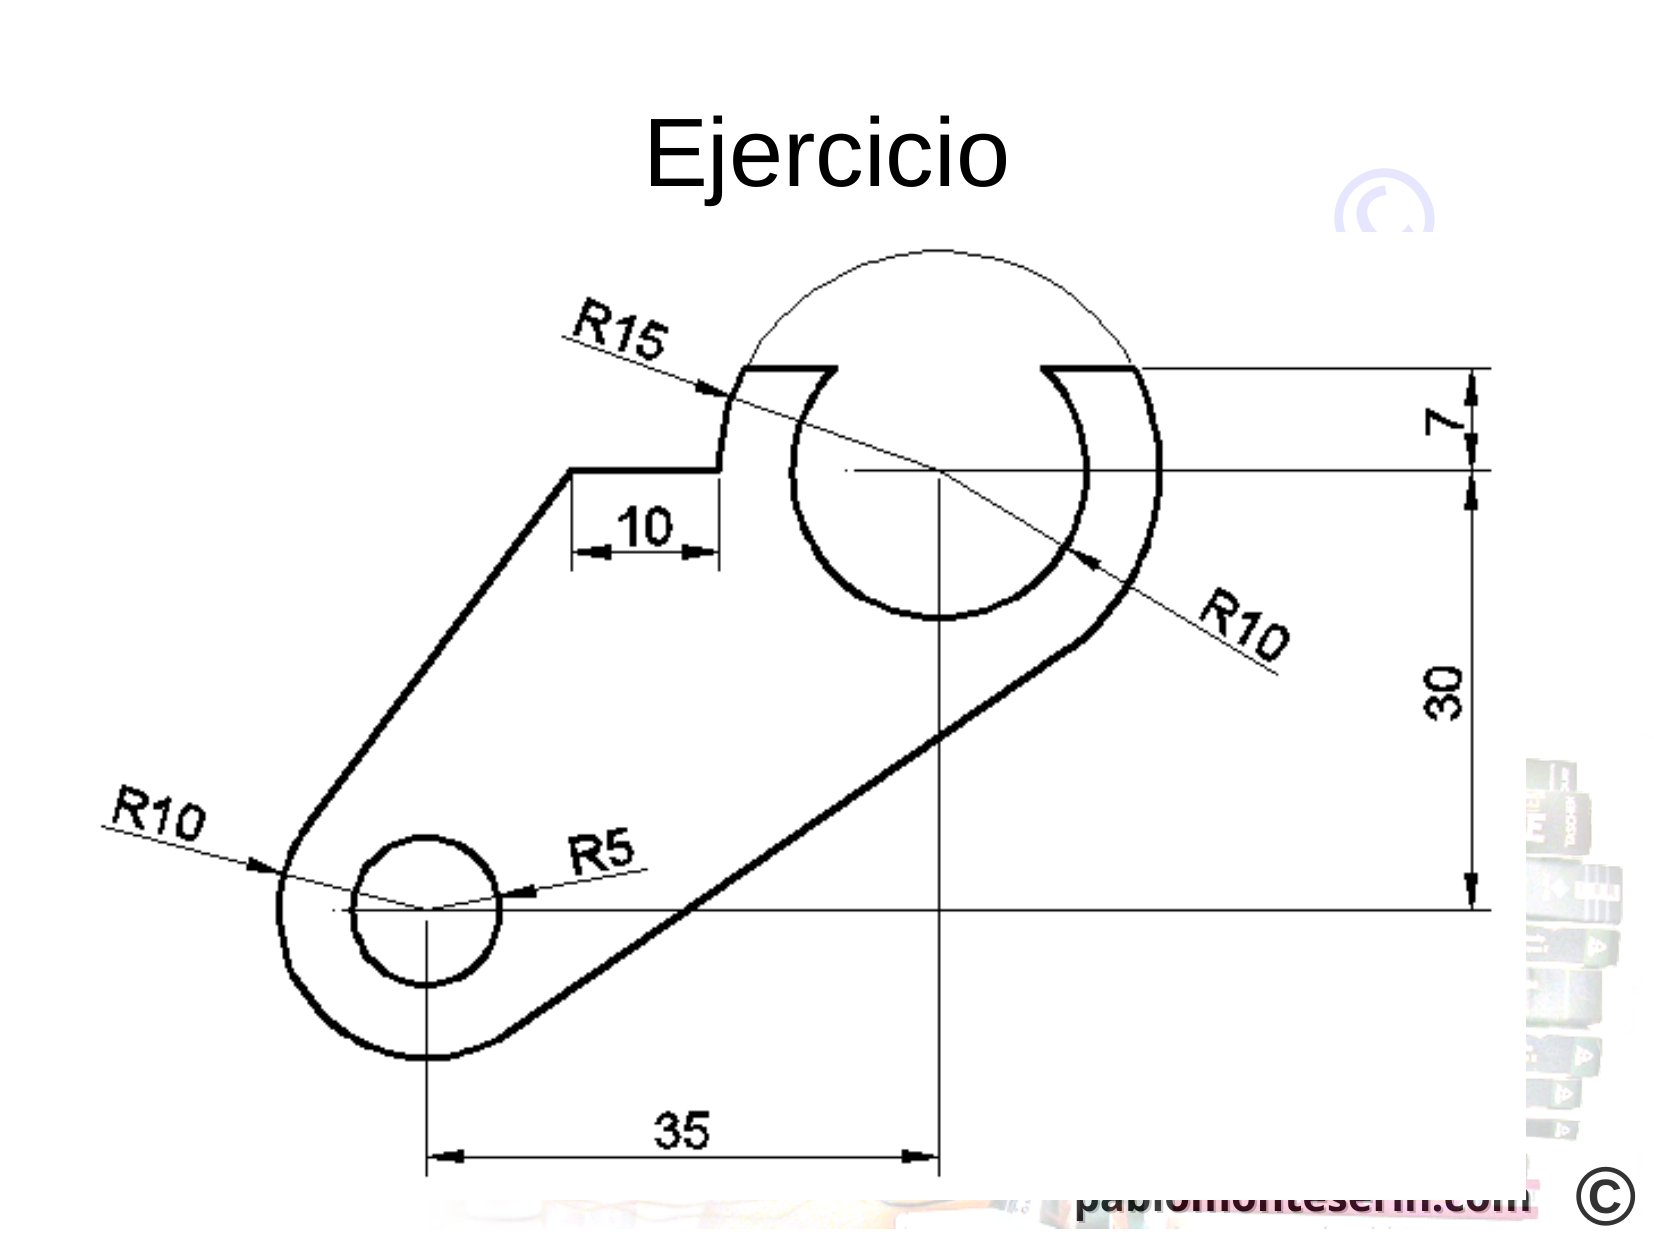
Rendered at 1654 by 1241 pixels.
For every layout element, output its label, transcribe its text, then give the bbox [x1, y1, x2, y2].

title Ejercicio [82, 49, 1571, 257]
picture [86, 232, 1654, 1229]
